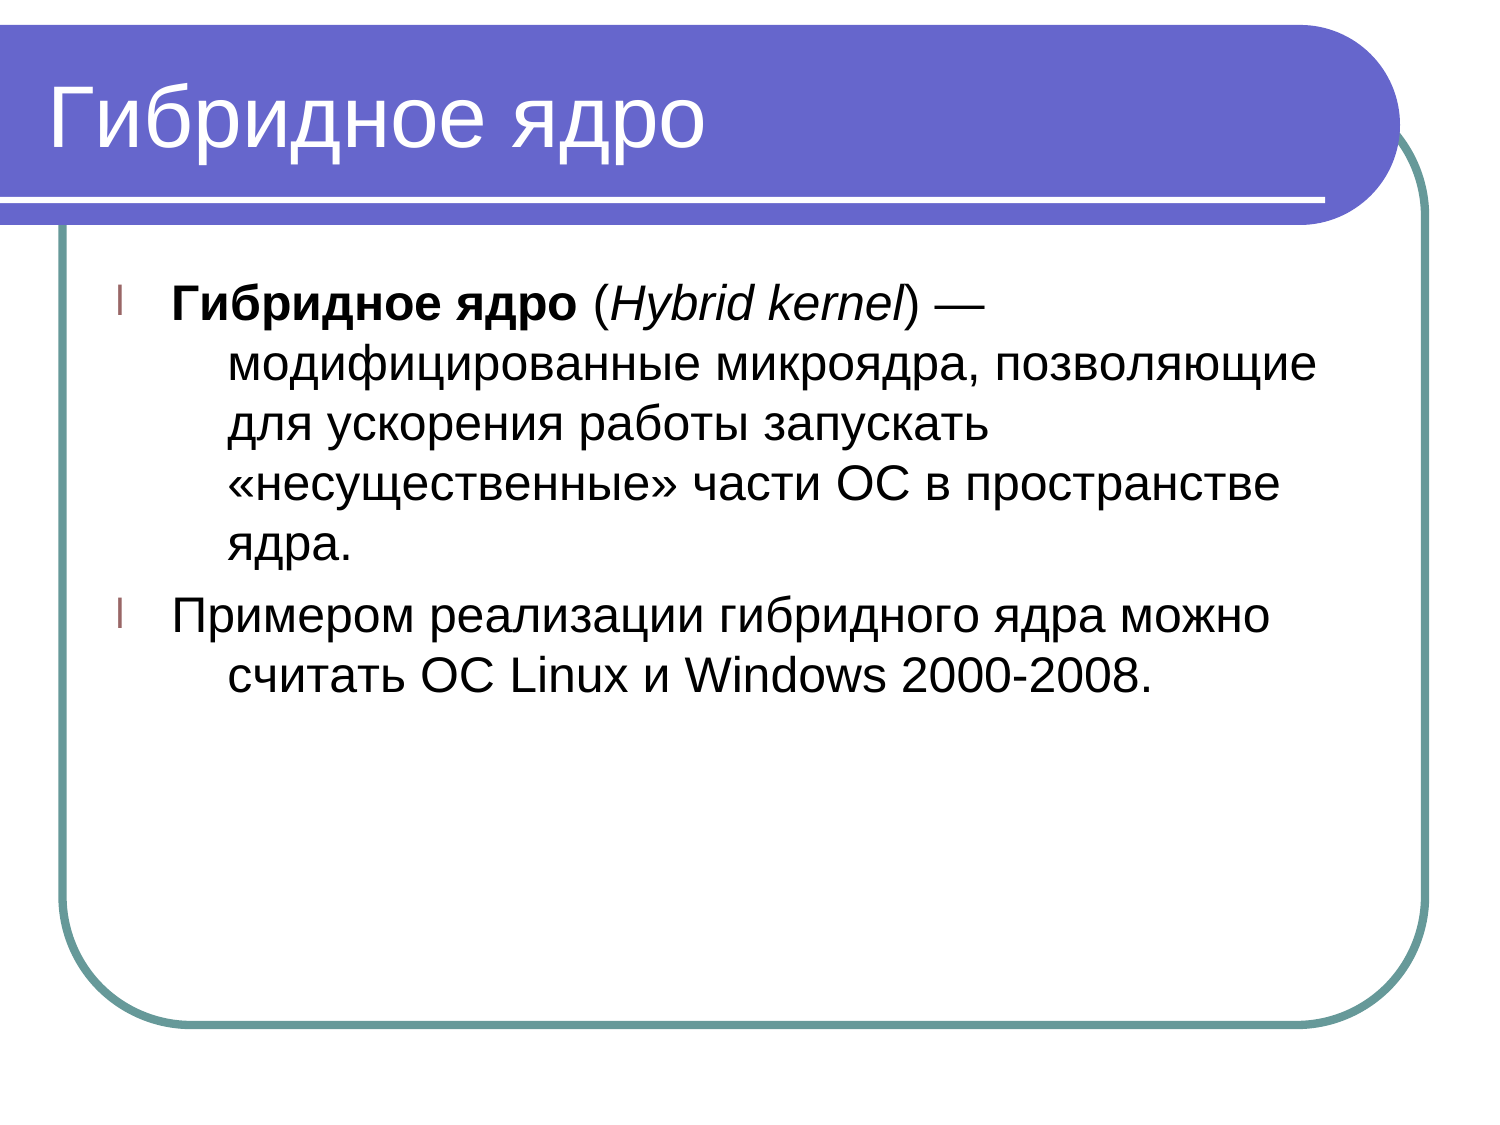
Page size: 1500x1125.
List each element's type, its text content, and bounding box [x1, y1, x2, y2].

title Гибридное ядро [32, 37, 1347, 188]
list Гибридное ядро (Hybrid kernel) — модифицированные микроядра, позволяющие для ускорения работы запускать «несущественные» части ОС в пространстве ядра. Примером реализации гибридного ядра можно считать ОС Linux и Windows 2000-2008. [99, 262, 1400, 988]
